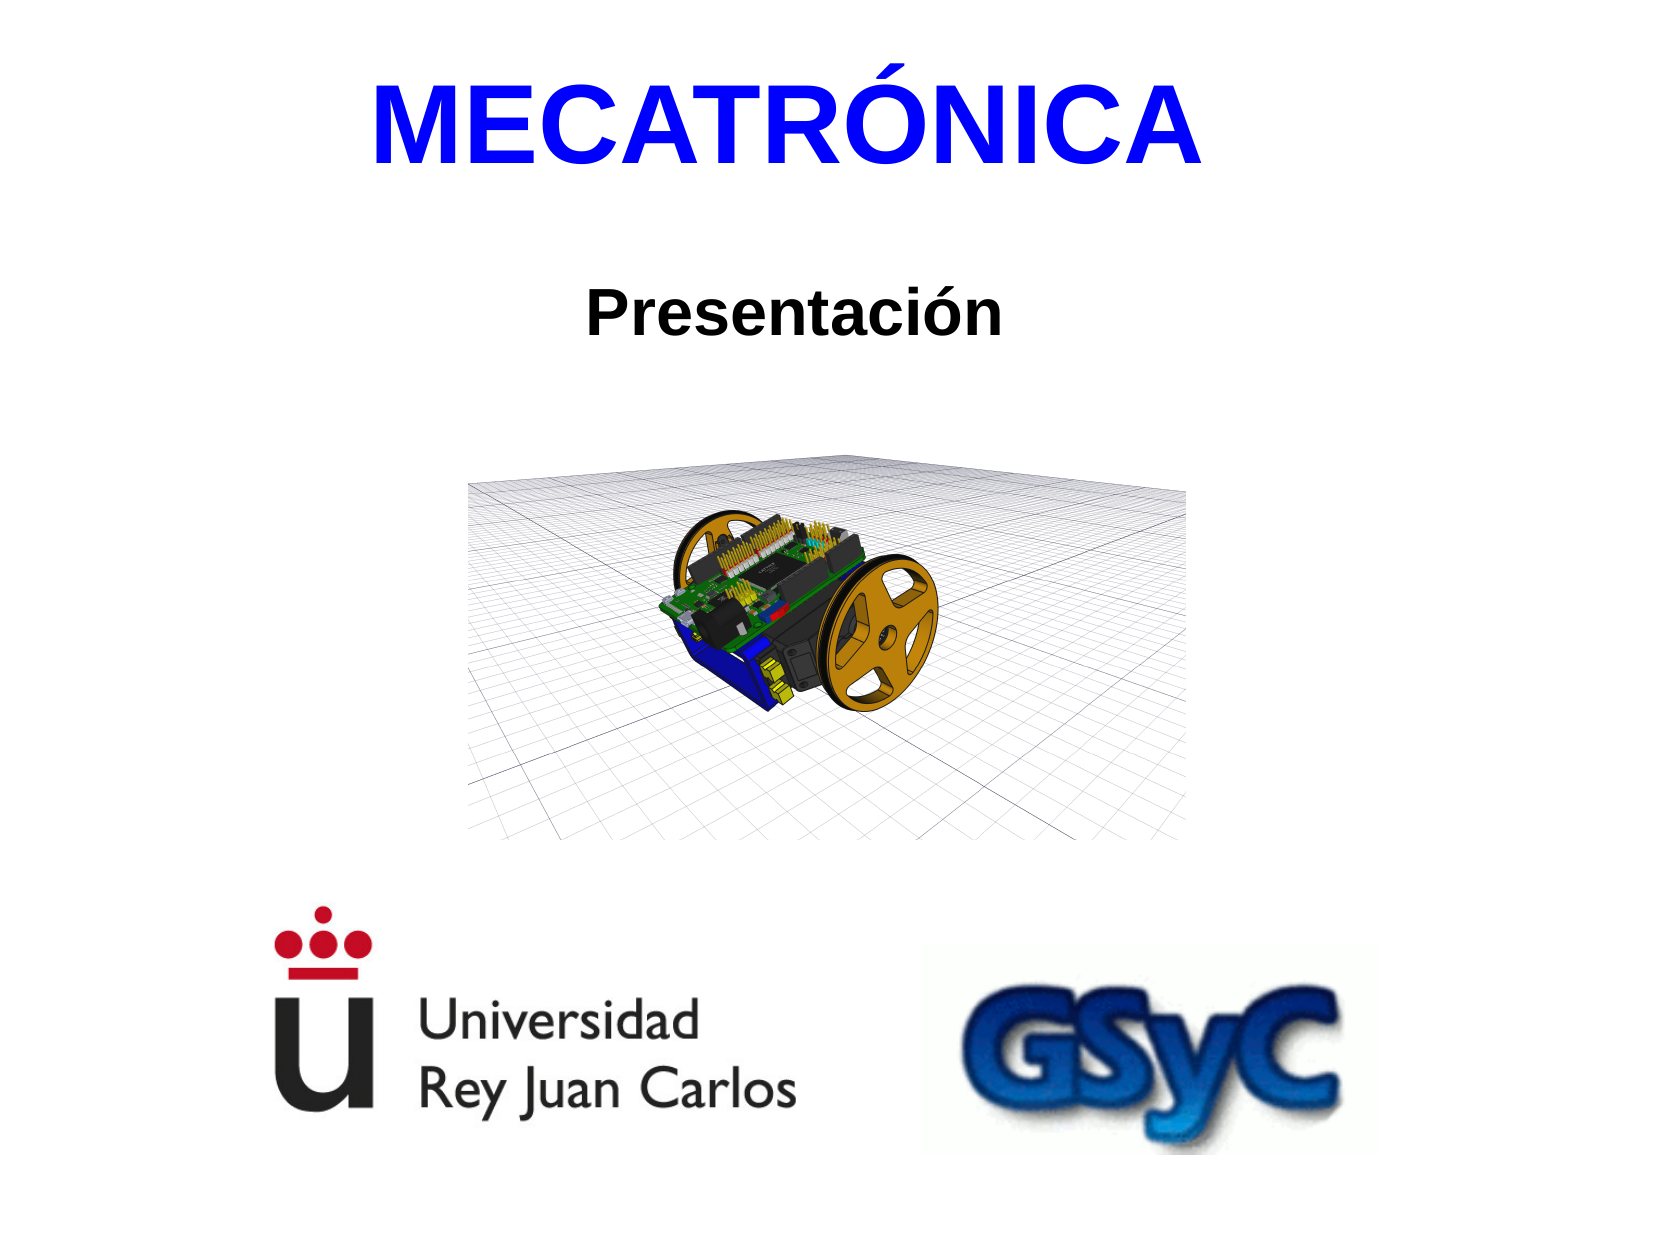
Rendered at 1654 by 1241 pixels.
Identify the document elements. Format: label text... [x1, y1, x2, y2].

picture [922, 944, 1379, 1156]
title Presentación [420, 219, 1171, 406]
title MECATRÓNICA [45, 39, 1531, 211]
picture [468, 407, 1186, 841]
picture [240, 884, 824, 1141]
